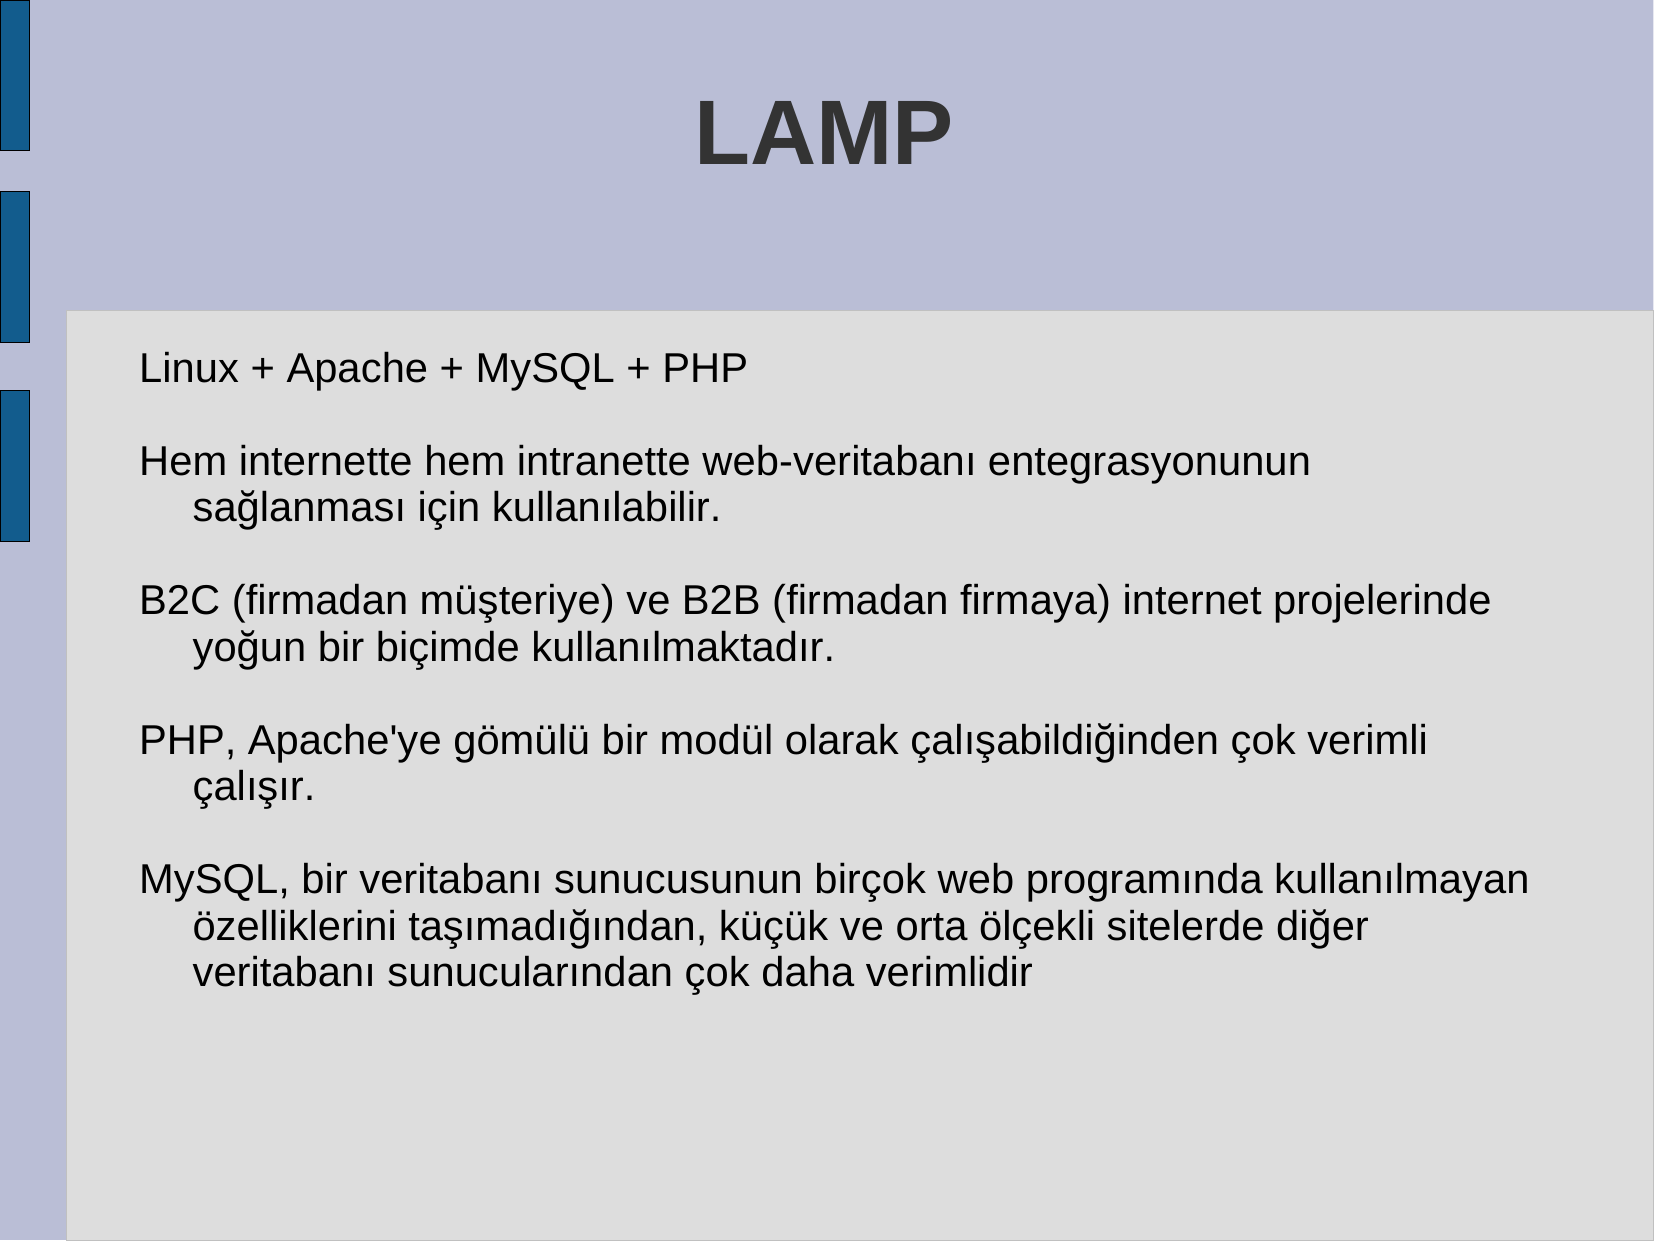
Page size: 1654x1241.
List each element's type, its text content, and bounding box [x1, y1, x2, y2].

title LAMP [118, 29, 1531, 237]
list Linux + Apache + MySQL + PHP Hem internette hem intranette web-veritabanı entegrasyonunun sağlanması için kullanılabilir. B2C (firmadan müşteriye) ve B2B (firmadan firmaya) internet projelerinde yoğun bir biçimde kullanılmaktadır. PHP, Apache'ye gömülü bir modül olarak çalışabildiğinden çok verimli çalışır. MySQL, bir veritabanı sunucusunun birçok web programında kullanılmayan özelliklerini taşımadığından, küçük ve orta ölçekli sitelerde diğer veritabanı sunucularından çok daha verimlidir [121, 344, 1534, 1127]
